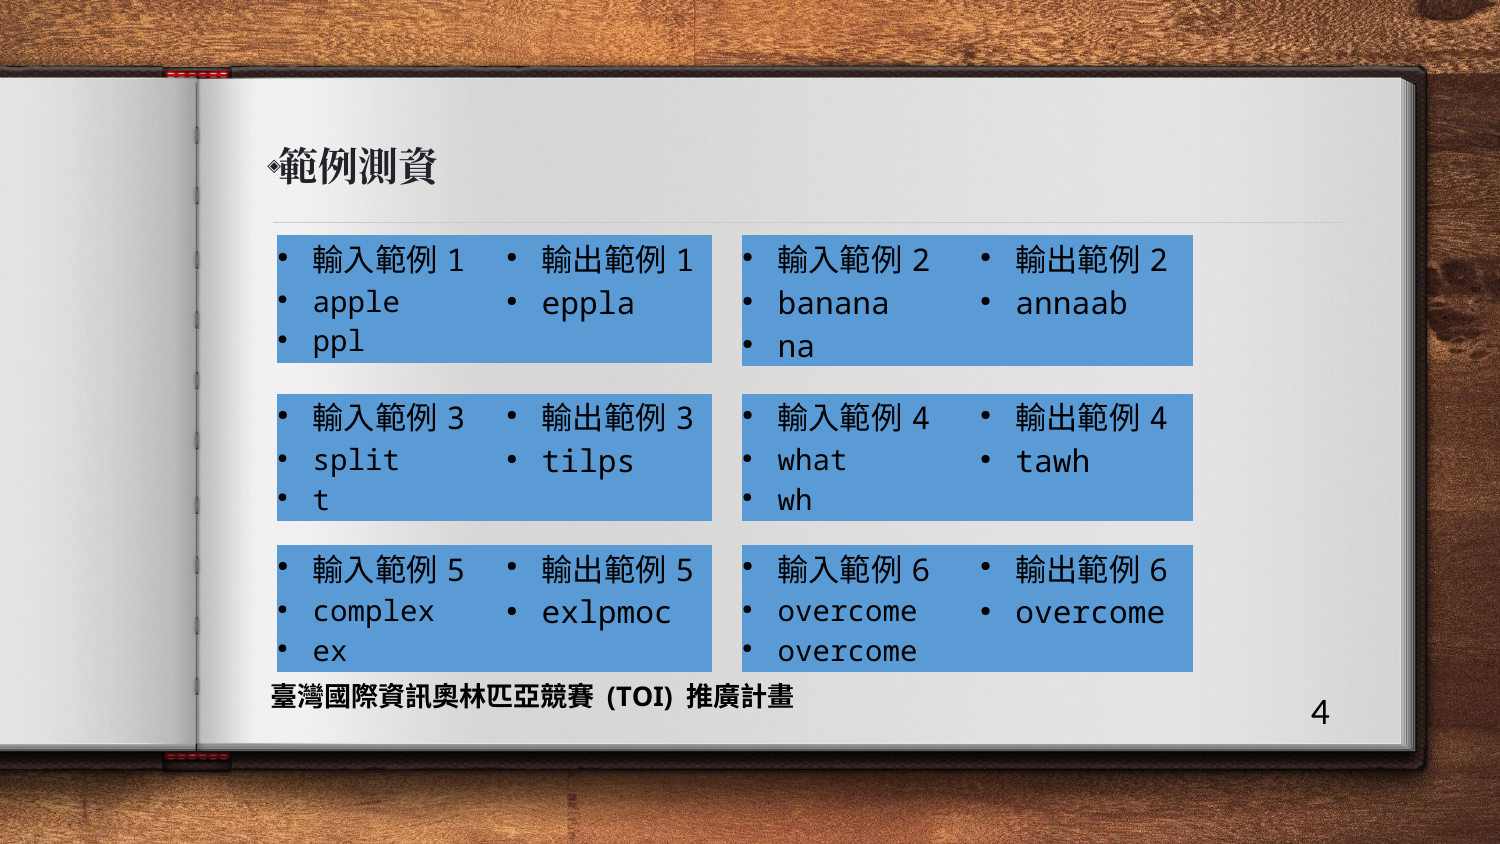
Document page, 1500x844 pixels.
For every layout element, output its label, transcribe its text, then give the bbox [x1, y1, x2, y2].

table_header 輸出範例4 tawh [980, 394, 1193, 521]
list 範例測資 [252, 126, 1194, 205]
text_box [1295, 672, 1386, 737]
table_header 輸入範例5 complex ex [277, 545, 506, 672]
table_header 輸出範例6 overcome [980, 545, 1193, 672]
table_header 輸出範例3 tilps [506, 394, 712, 521]
table_header 輸出範例5 exlpmoc [506, 545, 712, 672]
table_header 輸入範例4 what wh [742, 394, 980, 521]
table_header 輸入範例2 banana na [742, 235, 980, 366]
table_header 輸出範例2 annaab [980, 235, 1193, 366]
table_header 輸入範例3 split t [277, 394, 506, 521]
table_header 輸入範例6 overcome overcome [742, 545, 980, 672]
table_header 輸出範例1 eppla [506, 235, 712, 363]
table_header 輸入範例1 apple ppl [277, 235, 506, 363]
